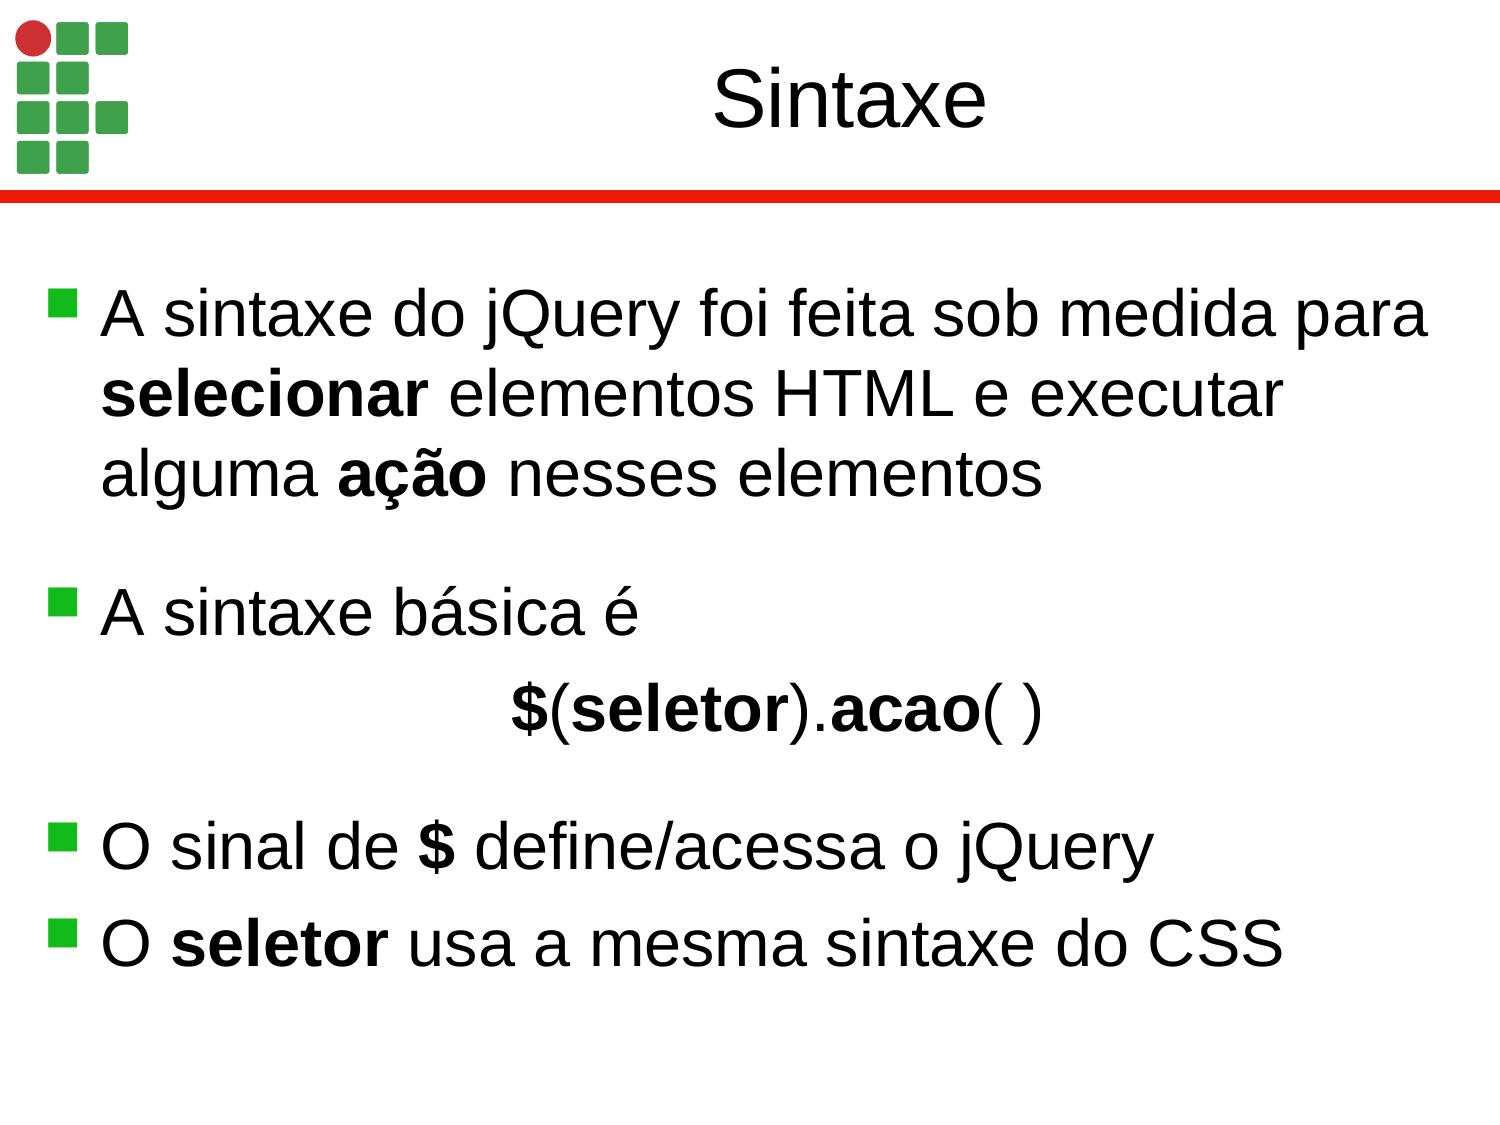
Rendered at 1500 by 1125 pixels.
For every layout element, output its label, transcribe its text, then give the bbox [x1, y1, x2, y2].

picture [14, 16, 130, 178]
title Sintaxe [230, 0, 1471, 202]
list A sintaxe do jQuery foi feita sob medida para selecionar elementos HTML e executar alguma ação nesses elementos A sintaxe básica é $(seletor).acao( ) O sinal de $ define/acessa o jQuery O seletor usa a mesma sintaxe do CSS [29, 207, 1471, 1087]
